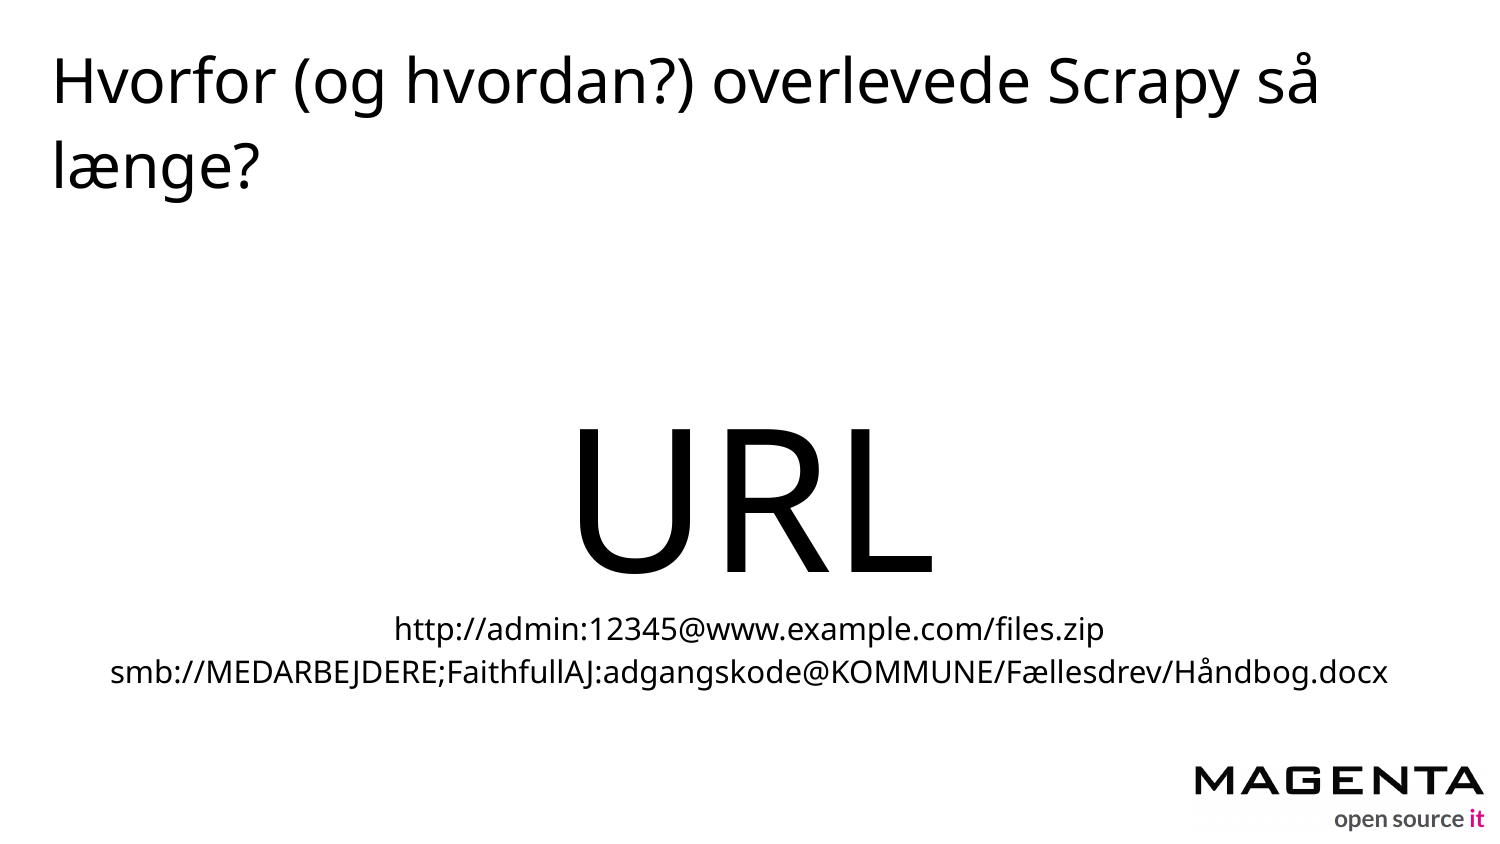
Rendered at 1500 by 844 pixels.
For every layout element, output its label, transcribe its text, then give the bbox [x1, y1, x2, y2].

picture [1193, 764, 1488, 833]
text_box http://admin:12345@www.example.com/files.zip smb://MEDARBEJDERE;FaithfullAJ:adgangskode@KOMMUNE/Fællesdrev/Håndbog.docx [15, 600, 1486, 773]
subtitle URL [51, 241, 1449, 600]
title Hvorfor (og hvordan?) overlevede Scrapy så længe? [51, 61, 1449, 182]
